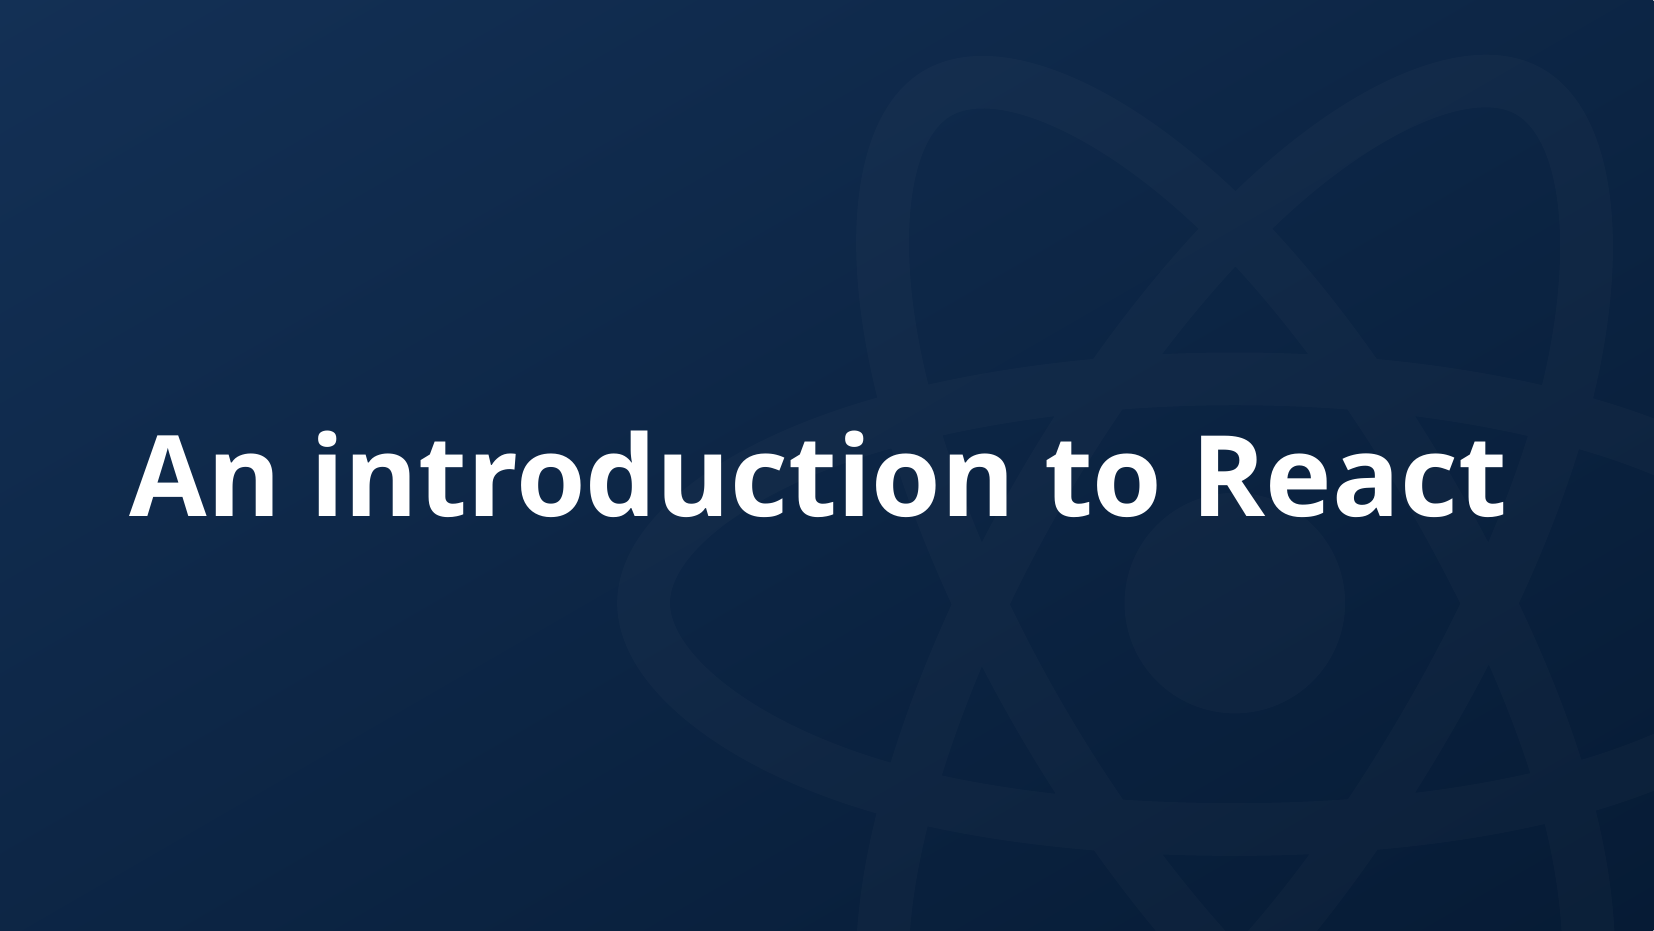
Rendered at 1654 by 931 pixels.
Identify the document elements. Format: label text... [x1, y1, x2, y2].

title An introduction to React [75, 395, 1564, 551]
